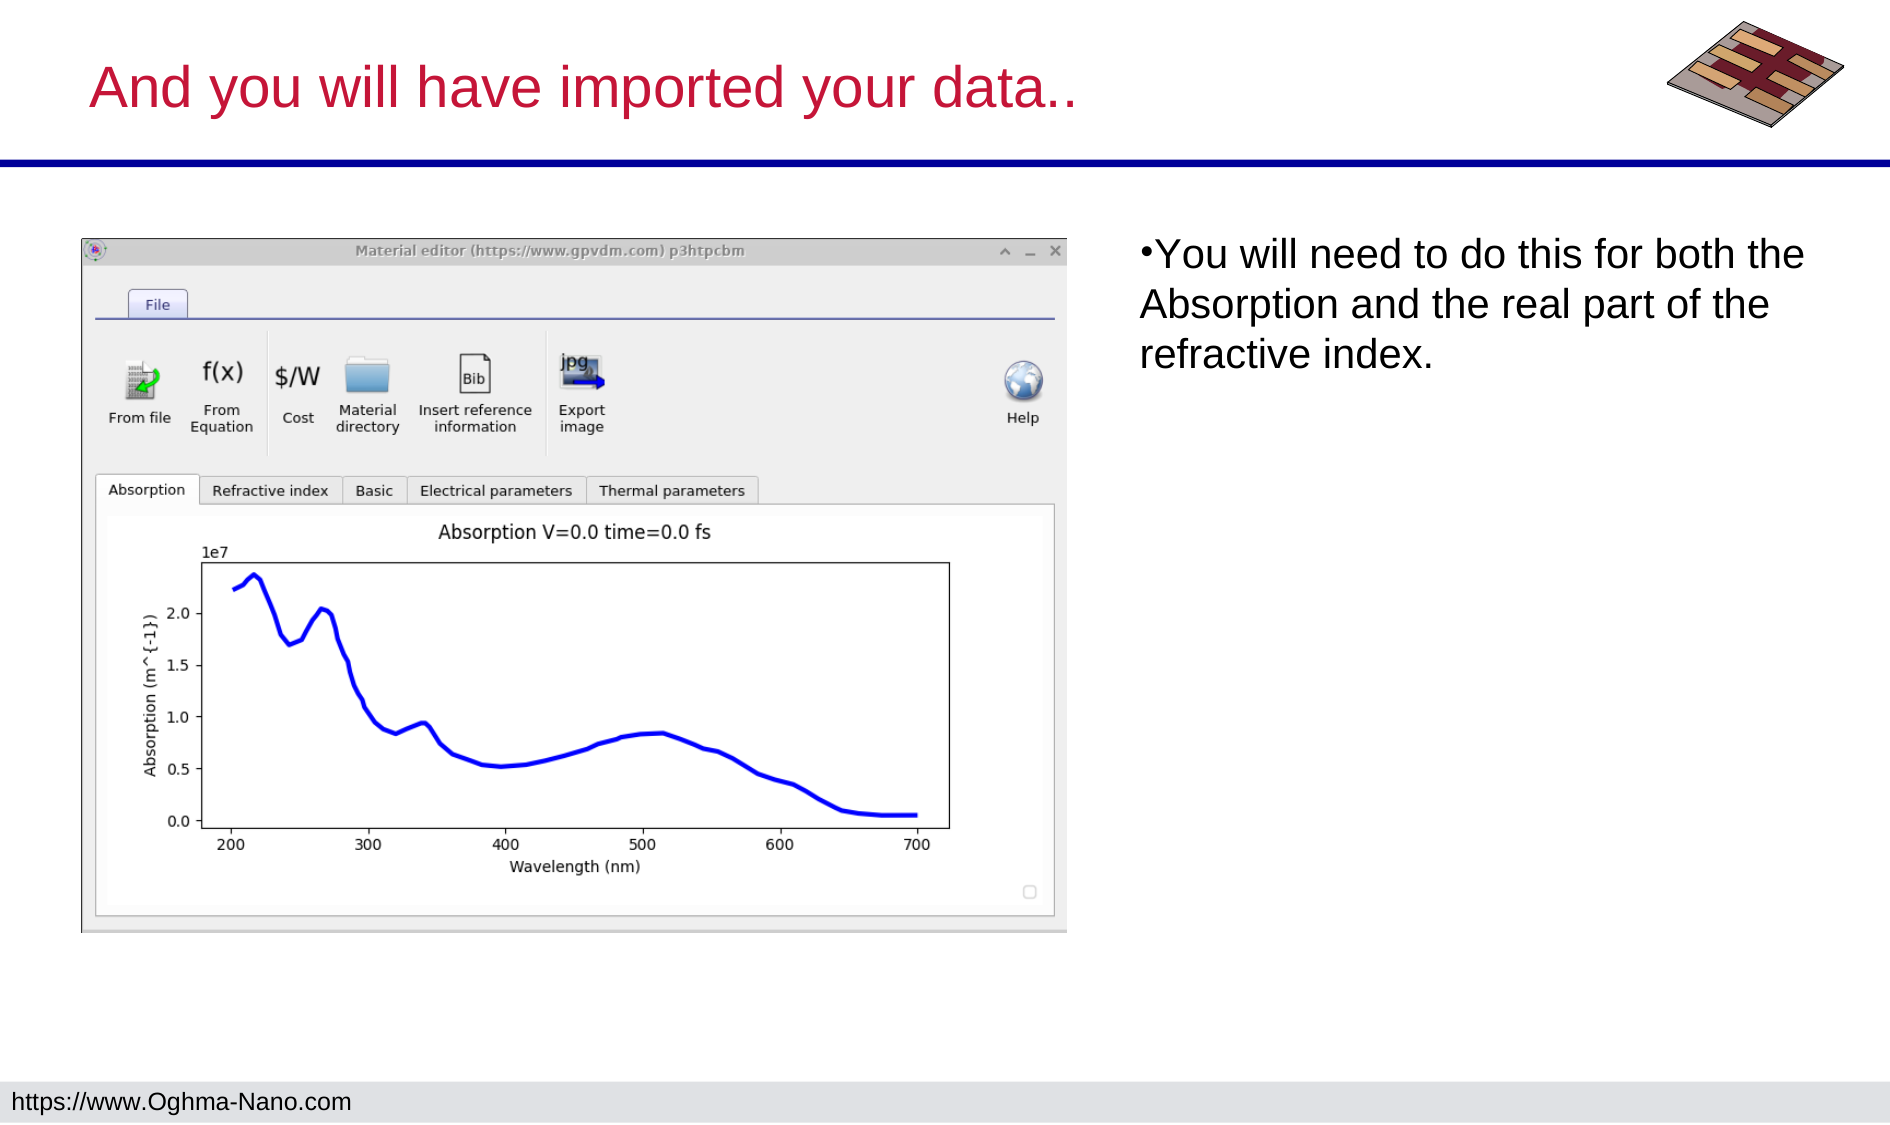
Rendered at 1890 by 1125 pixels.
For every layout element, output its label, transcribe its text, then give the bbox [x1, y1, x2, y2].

title And you will have imported your data.. [74, 34, 1634, 140]
picture [81, 238, 1067, 933]
text_box You will need to do this for both the Absorption and the real part of the refractive index. [1124, 219, 1890, 385]
